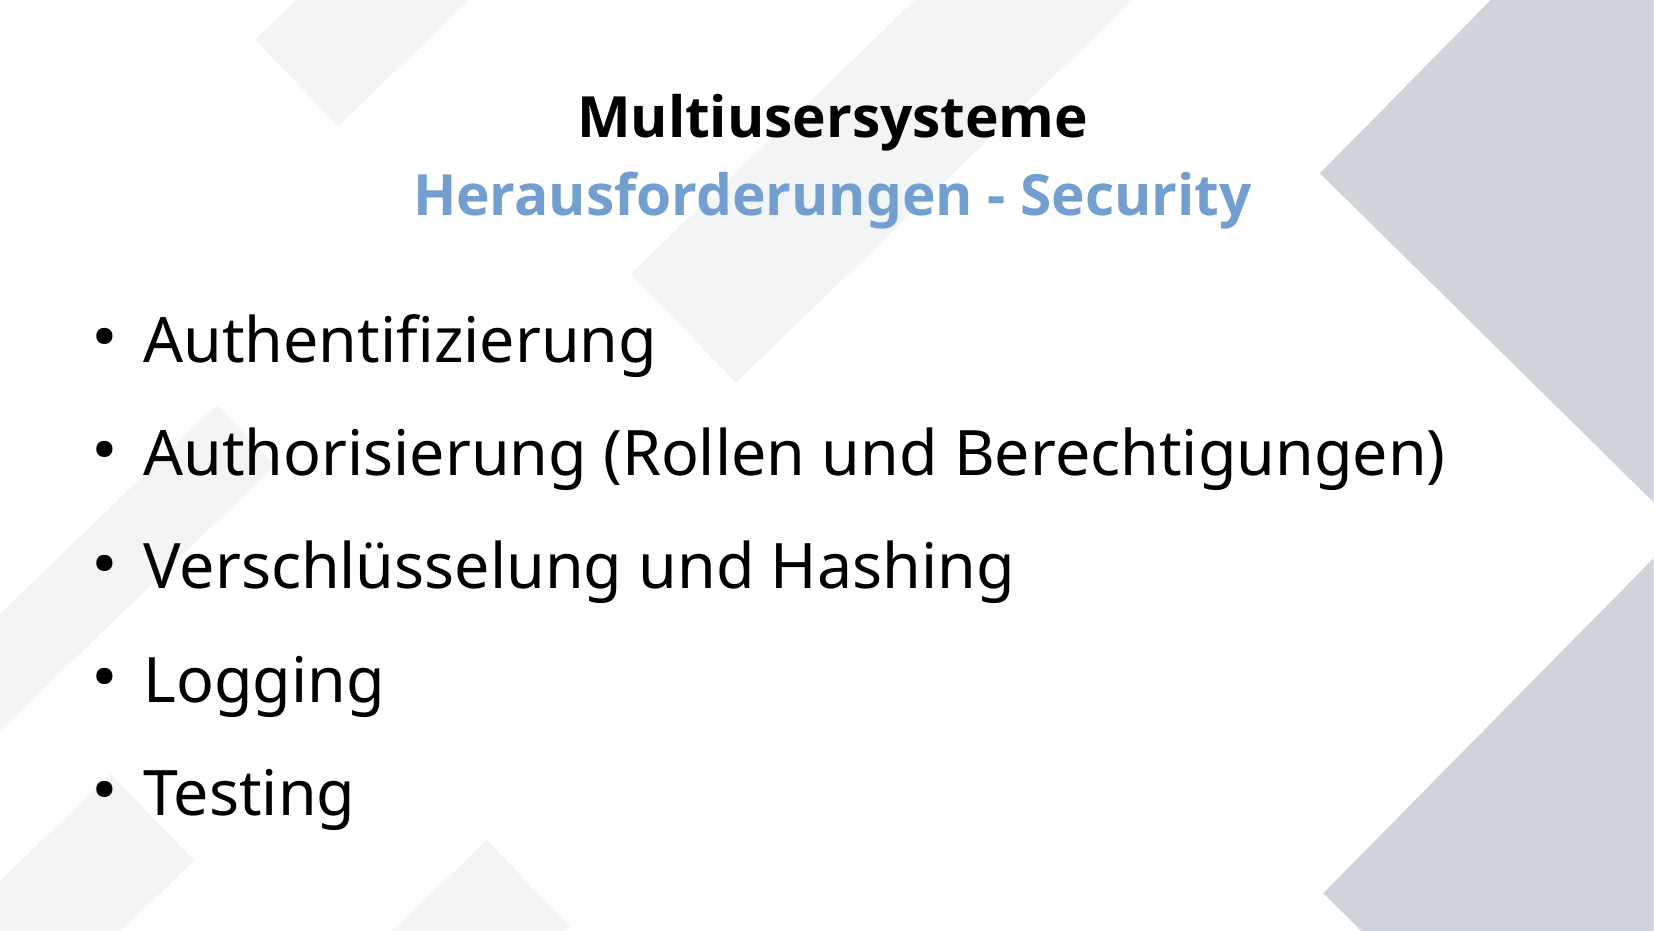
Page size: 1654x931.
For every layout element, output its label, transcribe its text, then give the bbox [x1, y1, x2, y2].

list Authentifizierung Authorisierung (Rollen und Berechtigungen) Verschlüsselung und Hashing Logging Testing [76, 295, 1565, 835]
title Multiusersysteme Herausforderungen - Security [88, 76, 1577, 233]
